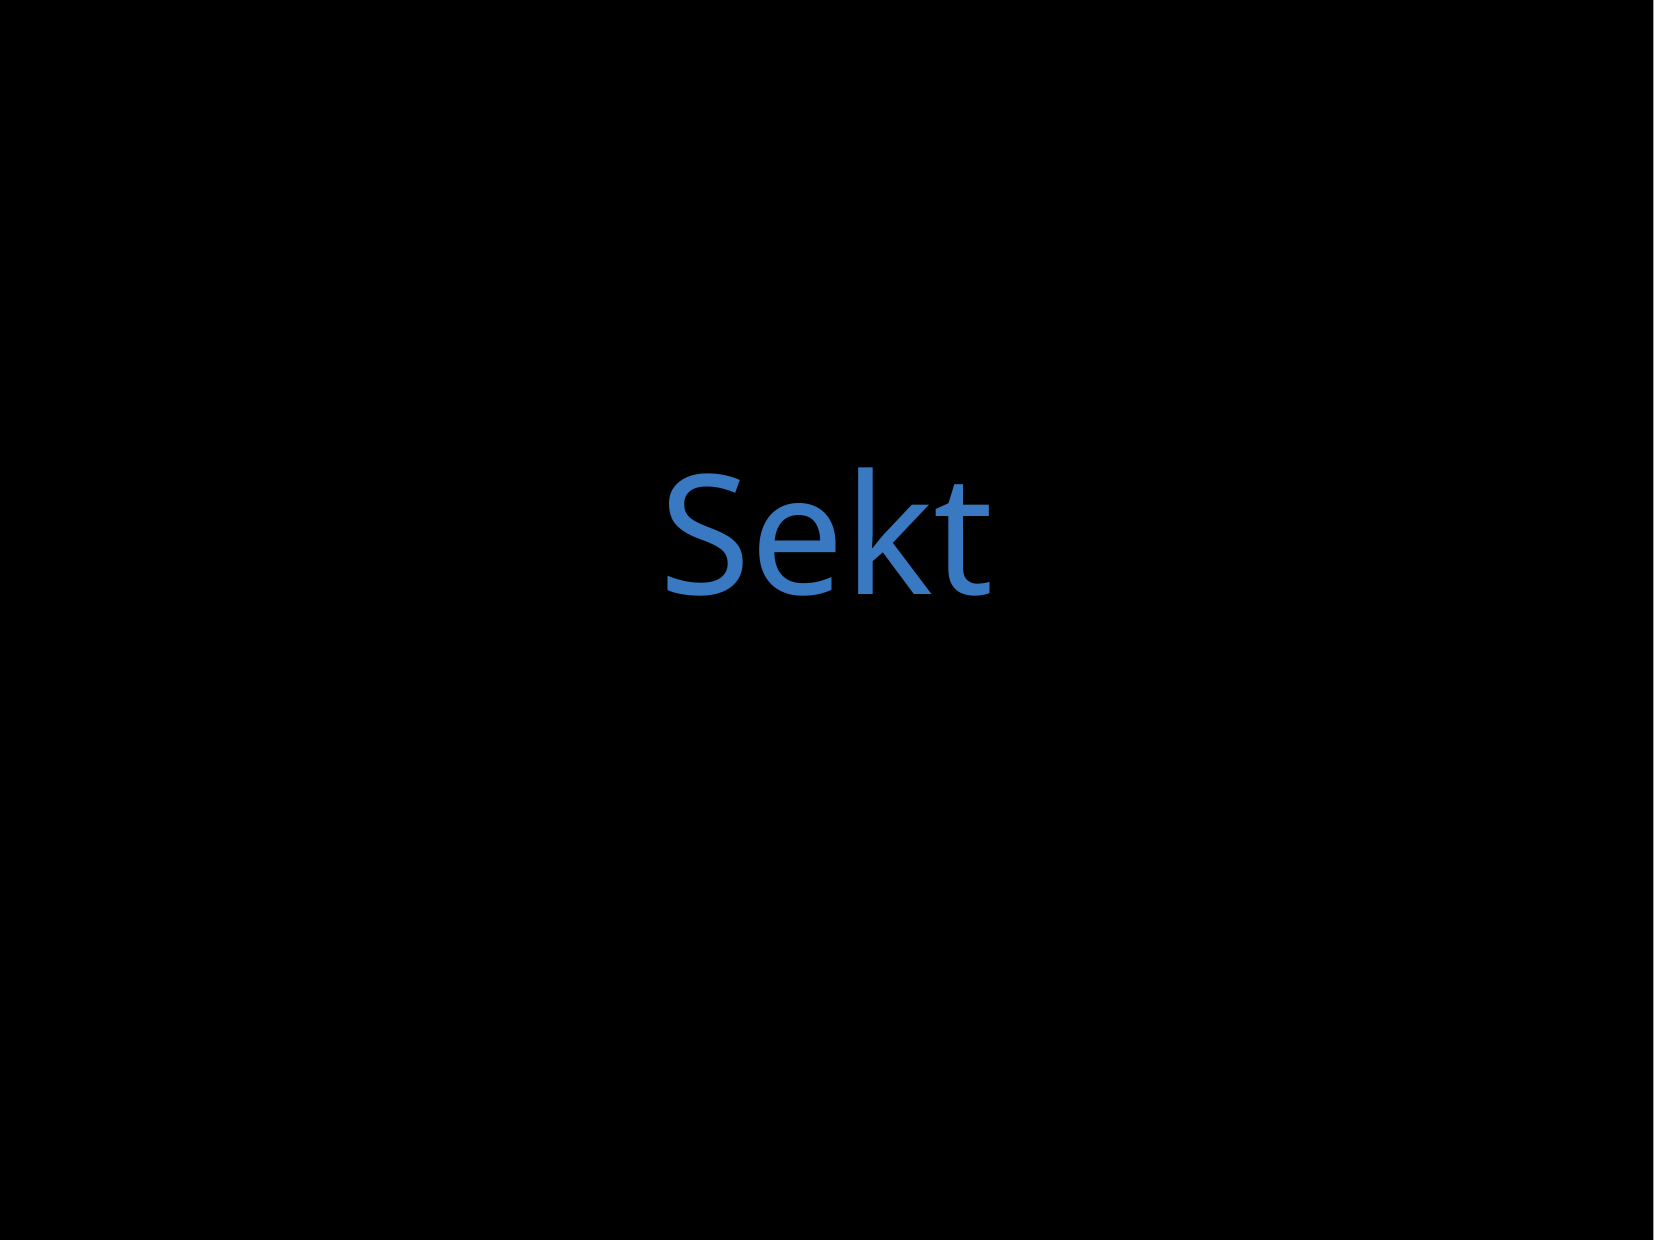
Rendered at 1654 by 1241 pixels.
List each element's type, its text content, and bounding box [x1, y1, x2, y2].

subtitle Sekt [82, 49, 1571, 1010]
